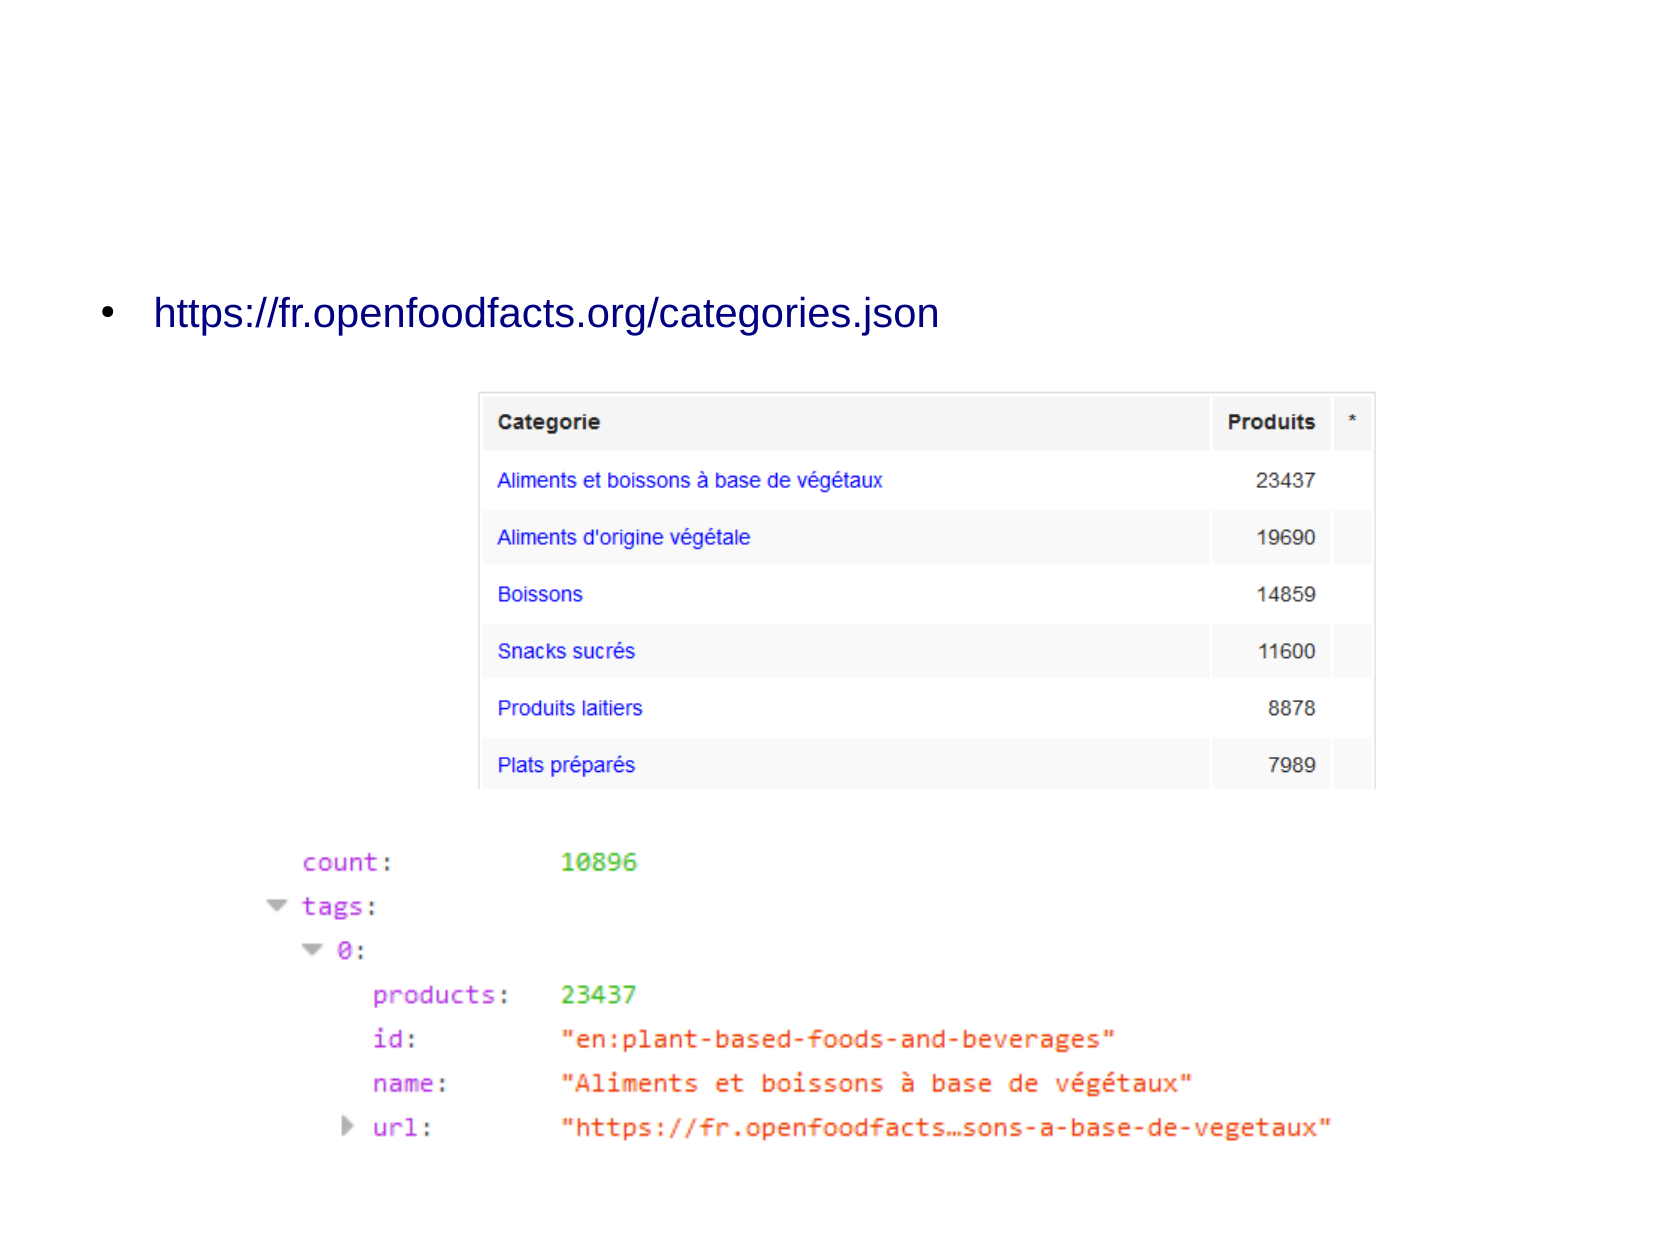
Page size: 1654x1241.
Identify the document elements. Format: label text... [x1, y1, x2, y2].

picture [462, 383, 1388, 789]
picture [265, 847, 1360, 1152]
list https://fr.openfoodfacts.org/categories.json [82, 290, 1571, 1010]
